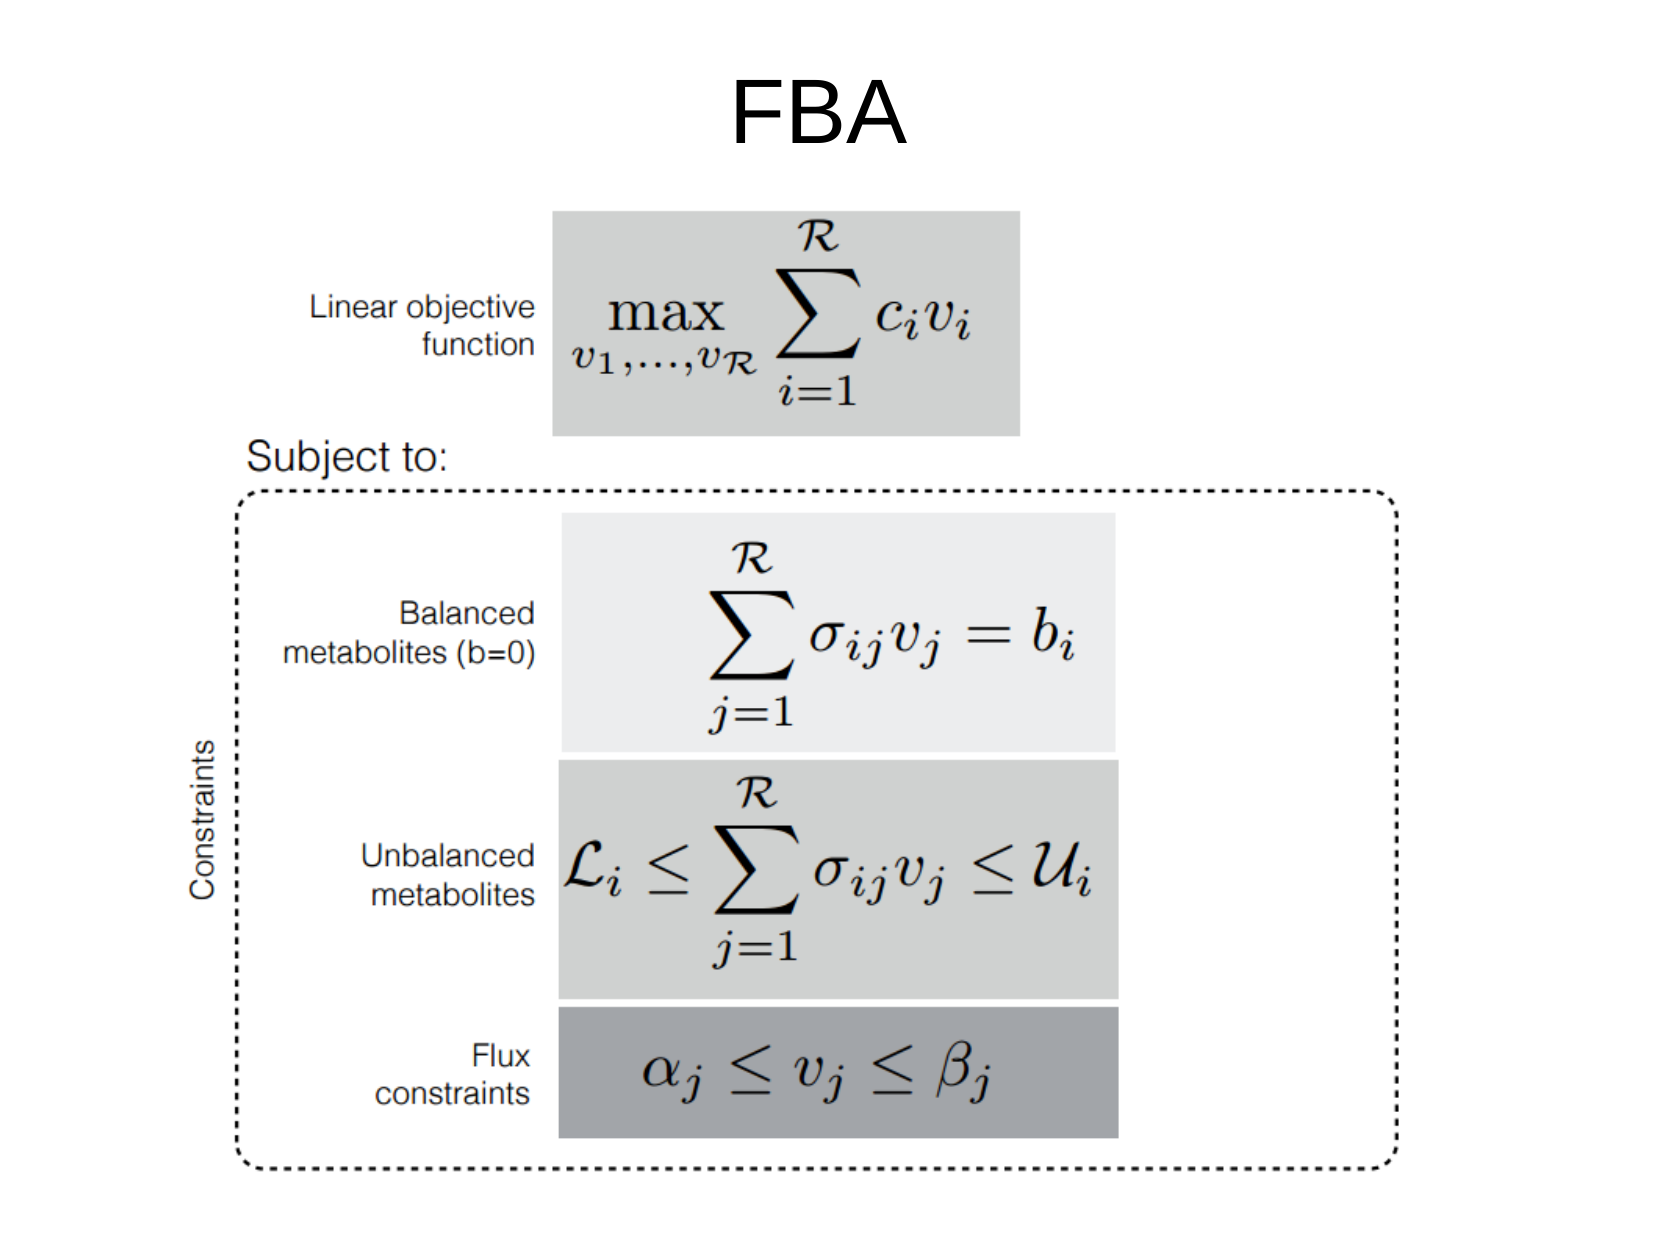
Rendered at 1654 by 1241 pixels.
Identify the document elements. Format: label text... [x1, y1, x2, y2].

title FBA [85, 8, 1574, 216]
picture [168, 191, 1438, 1198]
